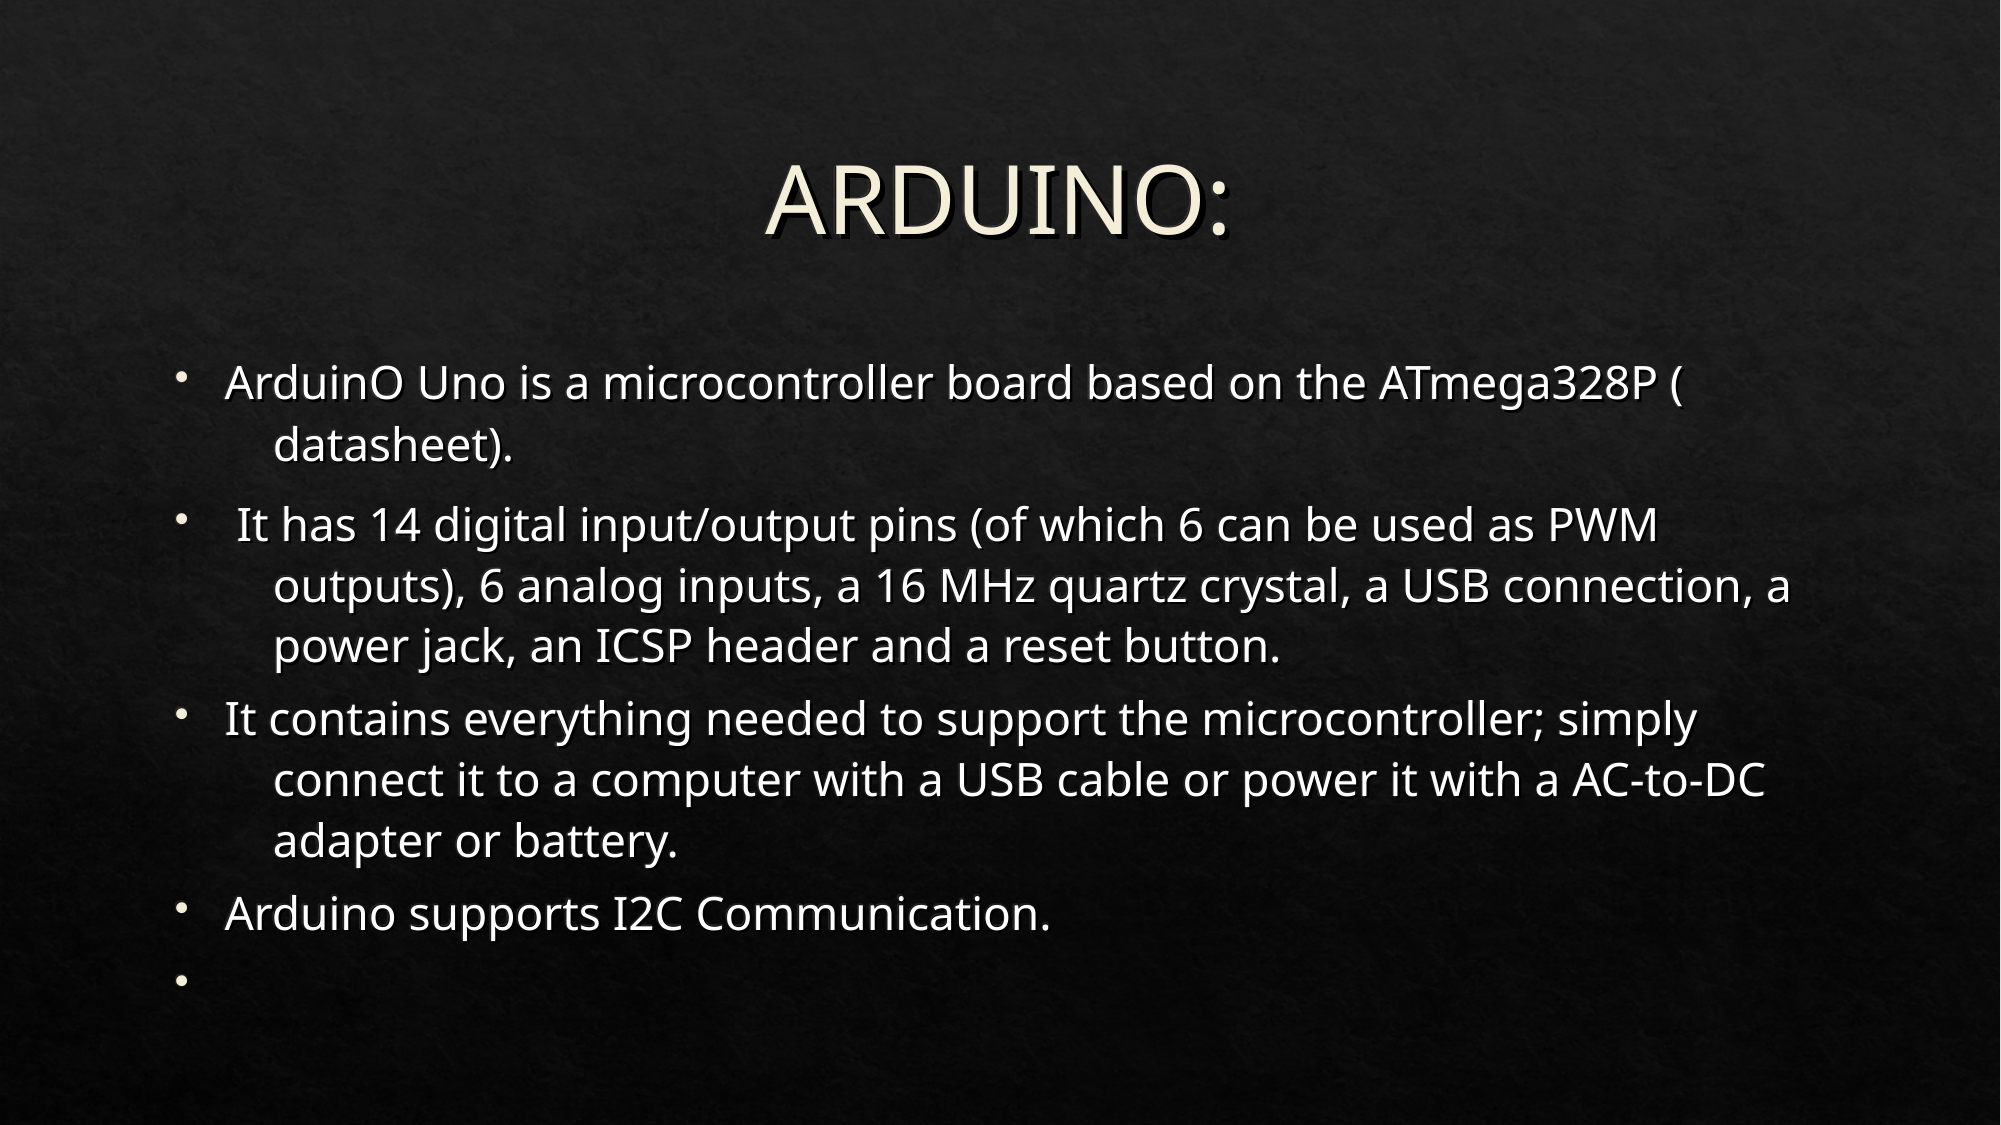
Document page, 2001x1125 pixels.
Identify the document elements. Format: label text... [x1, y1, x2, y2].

list ArduinO Uno is a microcontroller board based on the ATmega328P (datasheet). It has 14 digital input/output pins (of which 6 can be used as PWM outputs), 6 analog inputs, a 16 MHz quartz crystal, a USB connection, a power jack, an ICSP header and a reset button. It contains everything needed to support the microcontroller; simply connect it to a computer with a USB cable or power it with a AC-to-DC adapter or battery. Arduino supports I2C Communication. [149, 340, 1849, 951]
title ARDUINO: [149, 99, 1849, 307]
